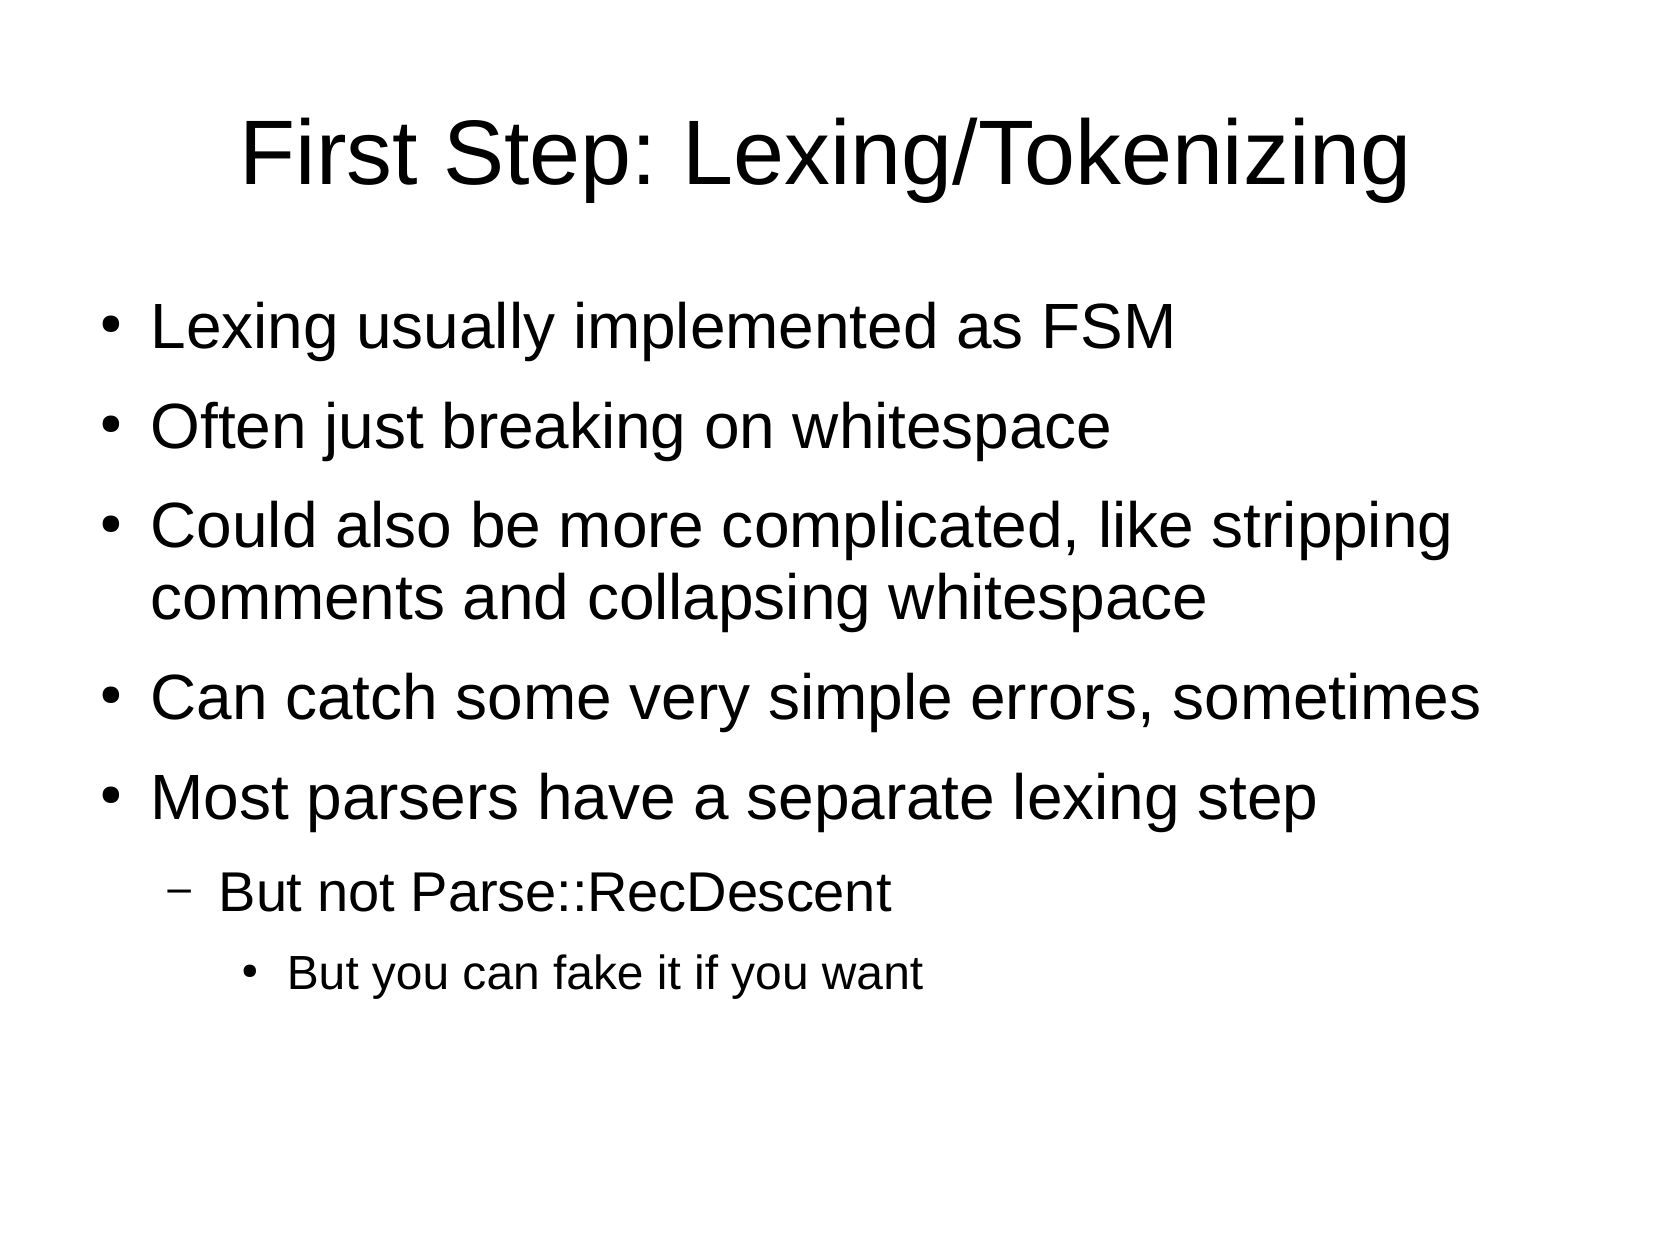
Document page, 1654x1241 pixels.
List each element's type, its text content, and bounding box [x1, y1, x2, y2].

list Lexing usually implemented as FSM Often just breaking on whitespace Could also be more complicated, like stripping comments and collapsing whitespace Can catch some very simple errors, sometimes Most parsers have a separate lexing step But not Parse::RecDescent But you can fake it if you want [82, 290, 1538, 1010]
title First Step: Lexing/Tokenizing [82, 49, 1571, 257]
